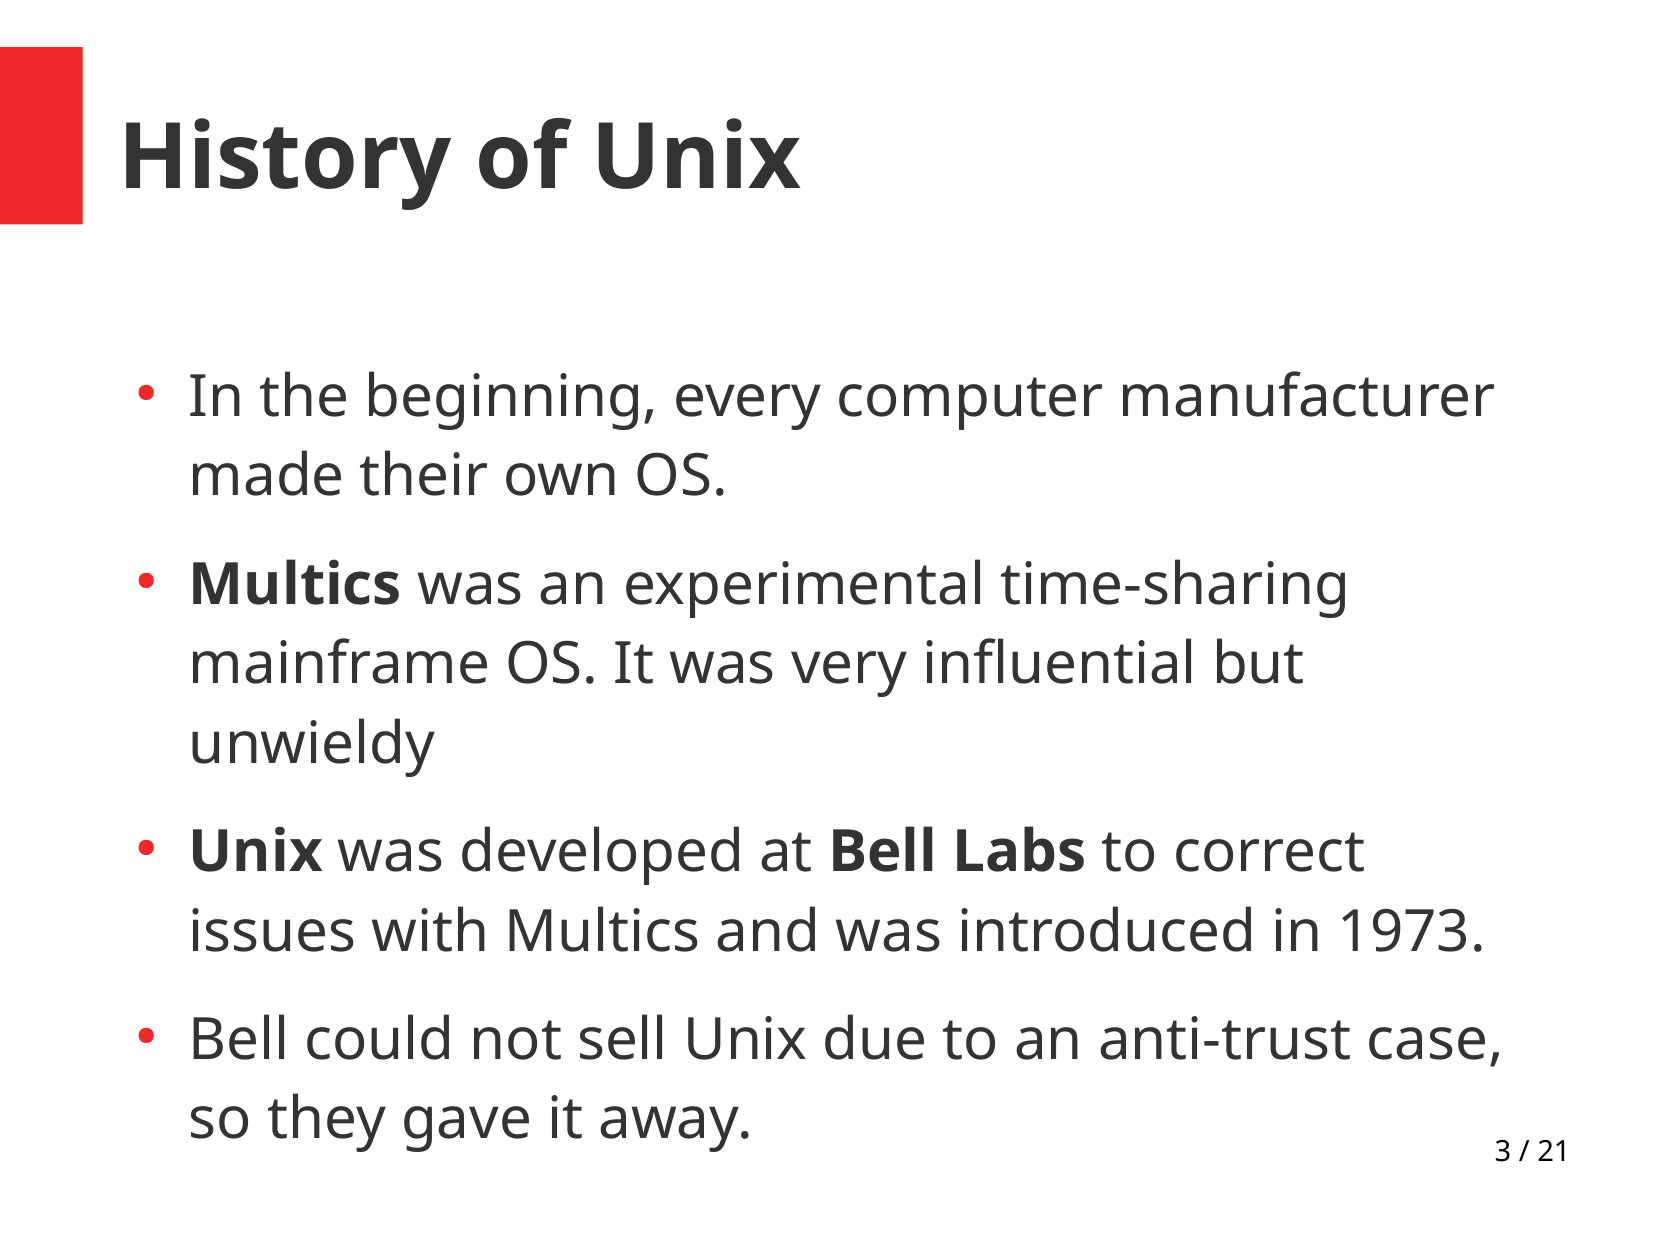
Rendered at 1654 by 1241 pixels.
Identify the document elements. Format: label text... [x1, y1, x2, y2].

title History of Unix [118, 49, 1571, 257]
list In the beginning, every computer manufacturer made their own OS. Multics was an experimental time-sharing mainframe OS. It was very influential but unwieldy Unix was developed at Bell Labs to correct issues with Multics and was introduced in 1973. Bell could not sell Unix due to an anti-trust case, so they gave it away. [118, 354, 1536, 1074]
